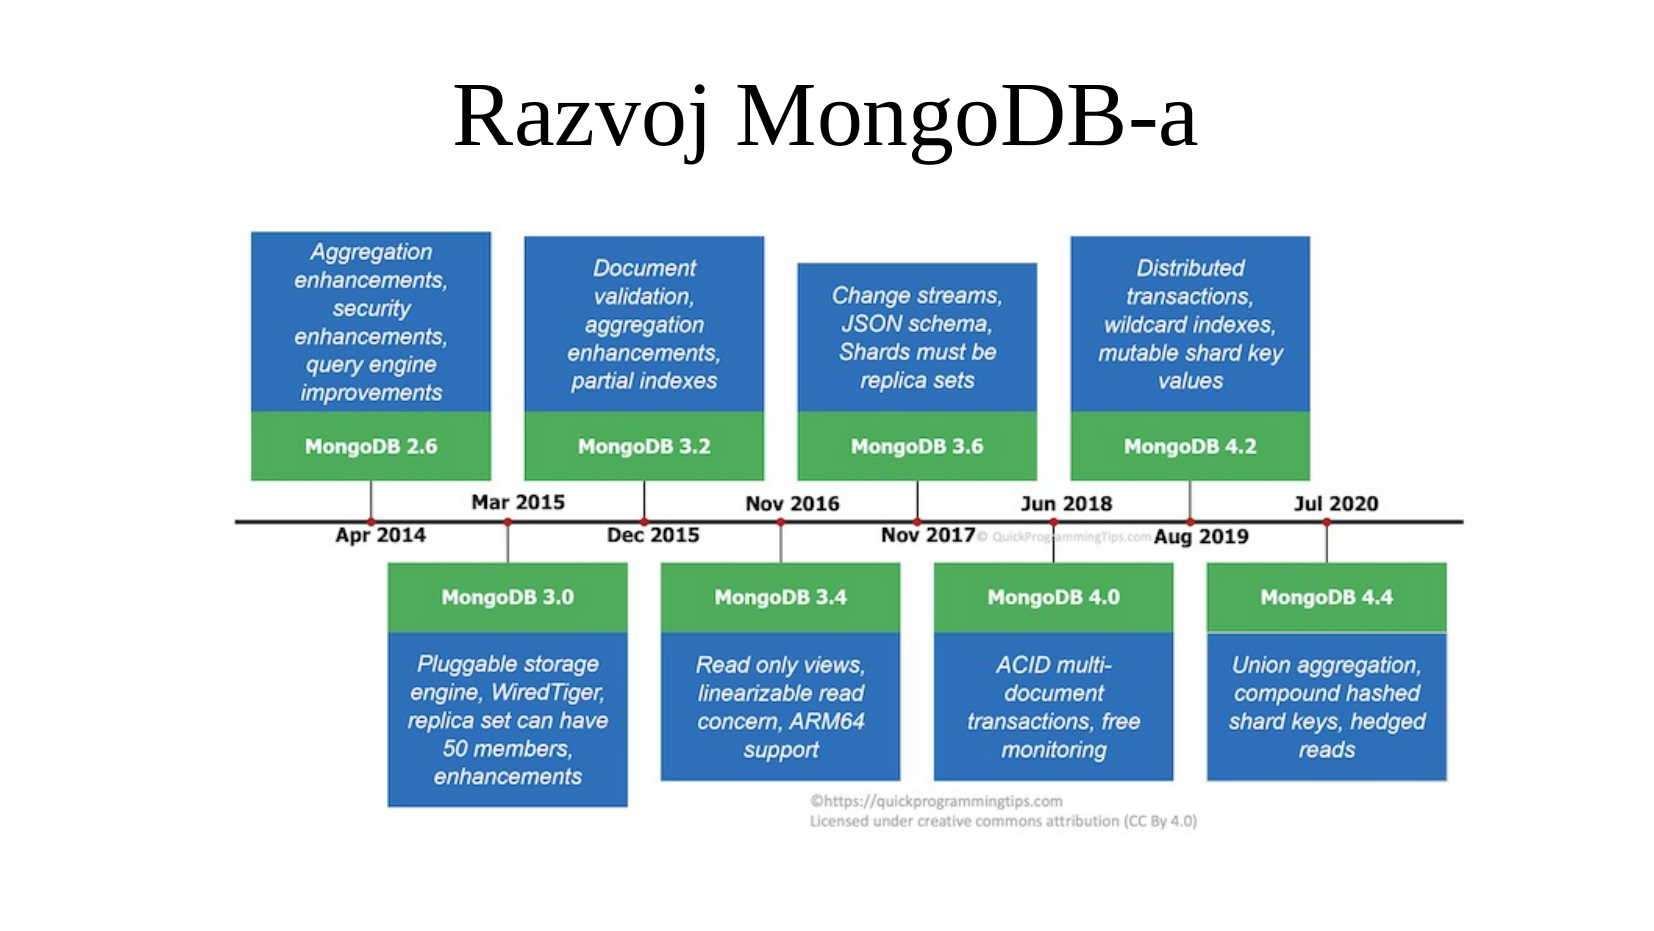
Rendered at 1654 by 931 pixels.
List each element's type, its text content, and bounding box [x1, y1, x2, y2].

title Razvoj MongoDB-a [82, 37, 1571, 193]
picture [225, 224, 1475, 838]
